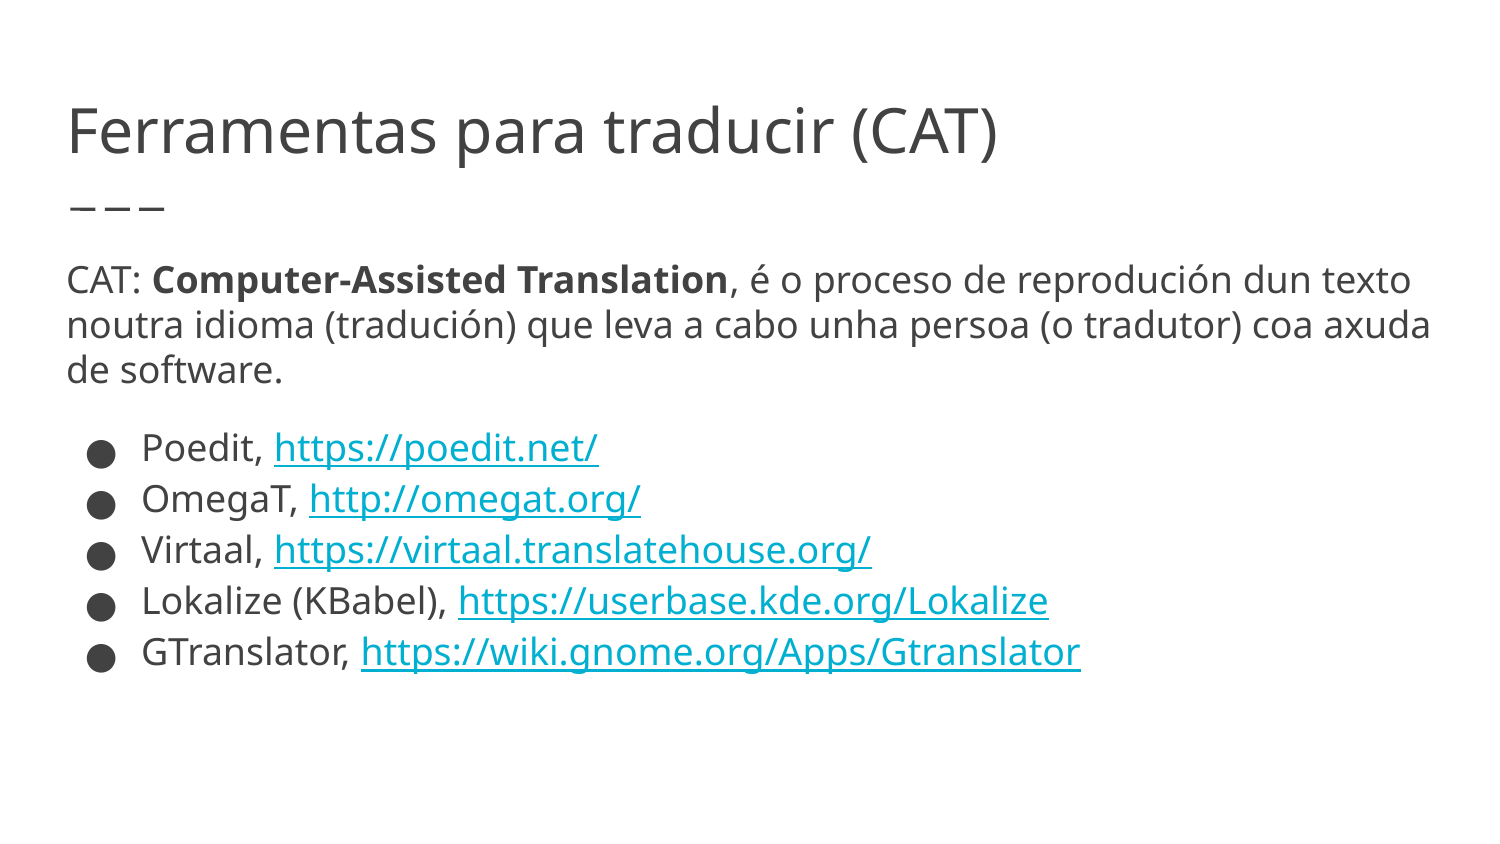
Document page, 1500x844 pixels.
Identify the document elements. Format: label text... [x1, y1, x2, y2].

title Ferramentas para traducir (CAT) [51, 61, 1449, 182]
list CAT: Computer-Assisted Translation, é o proceso de reprodución dun texto noutra idioma (tradución) que leva a cabo unha persoa (o tradutor) coa axuda de software. Poedit, https://poedit.net/ OmegaT, http://omegat.org/ Virtaal, https://virtaal.translatehouse.org/ Lokalize (KBabel), https://userbase.kde.org/Lokalize GTranslator, https://wiki.gnome.org/Apps/Gtranslator [51, 240, 1449, 750]
